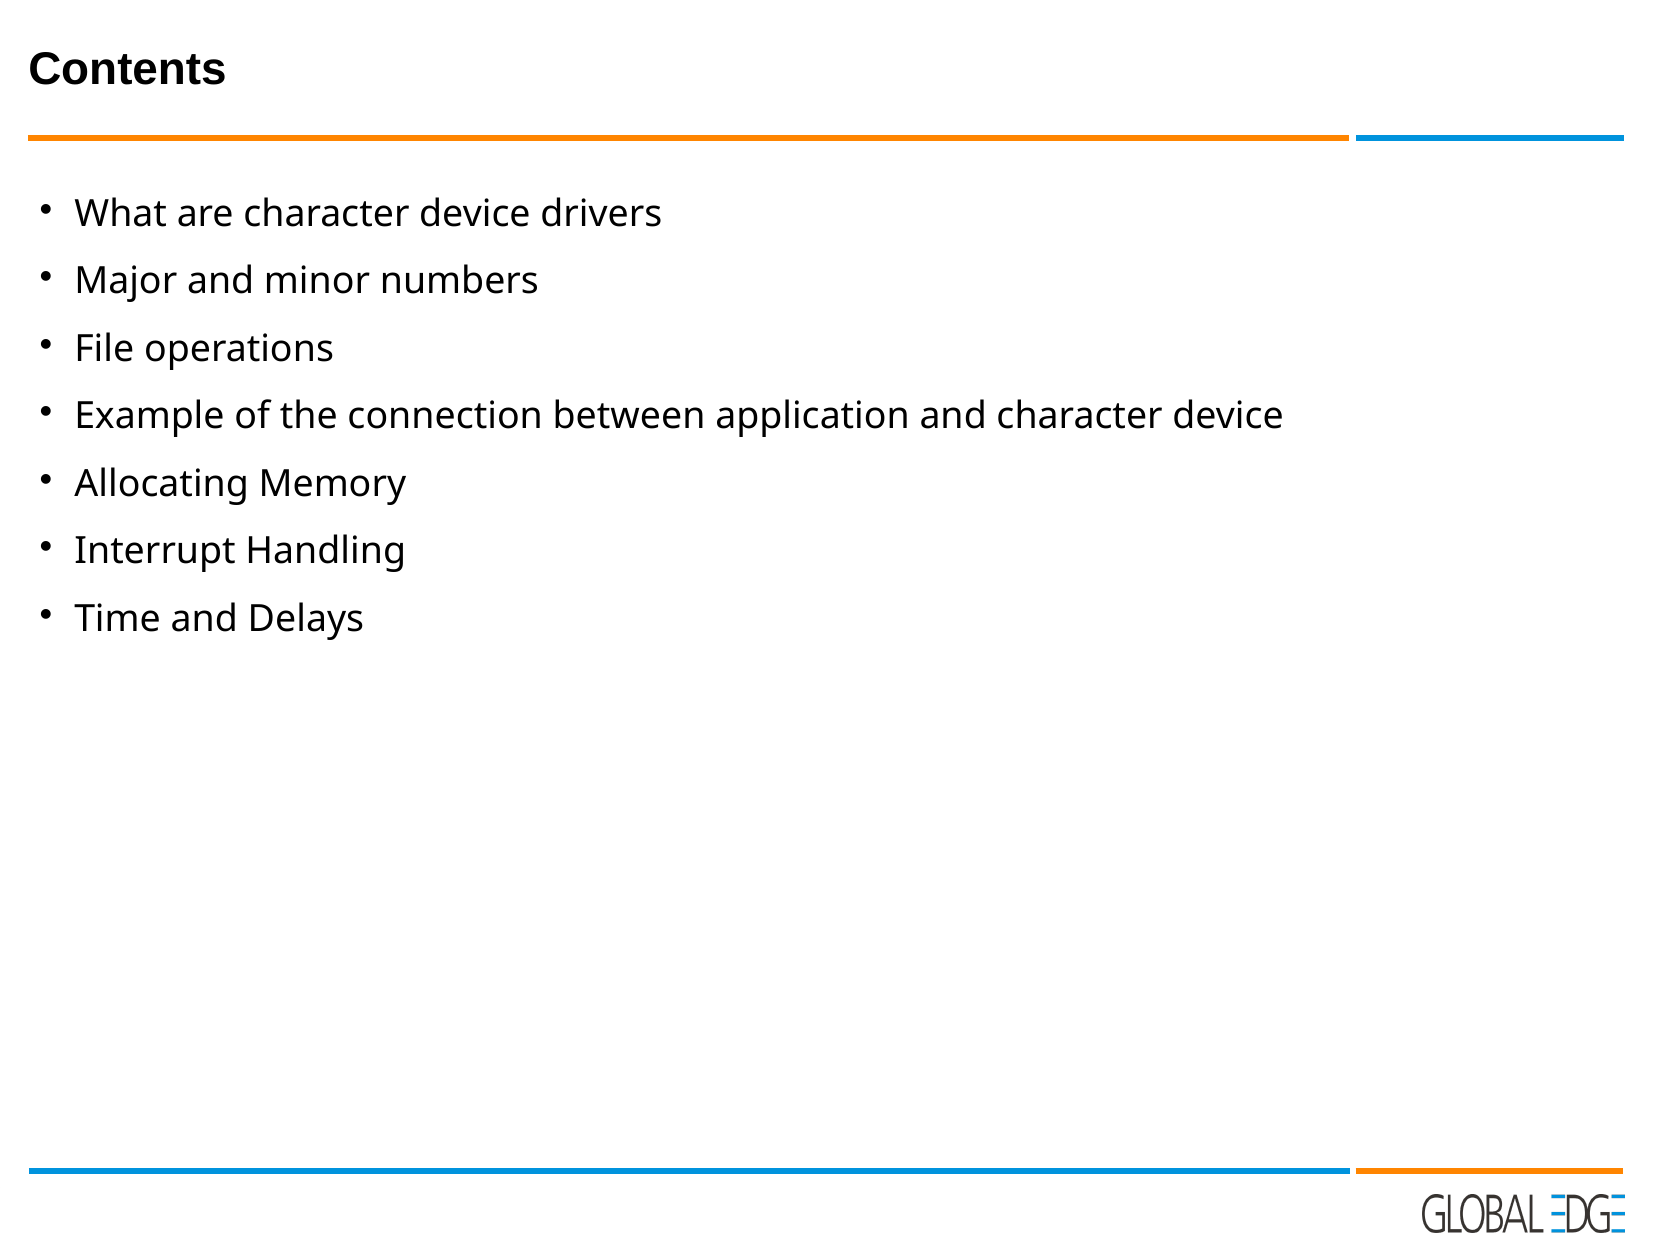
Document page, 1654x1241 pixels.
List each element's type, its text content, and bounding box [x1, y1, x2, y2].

picture [1422, 1194, 1625, 1233]
text_box Contents [17, 18, 1499, 115]
text_box What are character device drivers Major and minor numbers File operations Example of the connection between application and character device Allocating Memory Interrupt Handling Time and Delays [28, 160, 1625, 1153]
